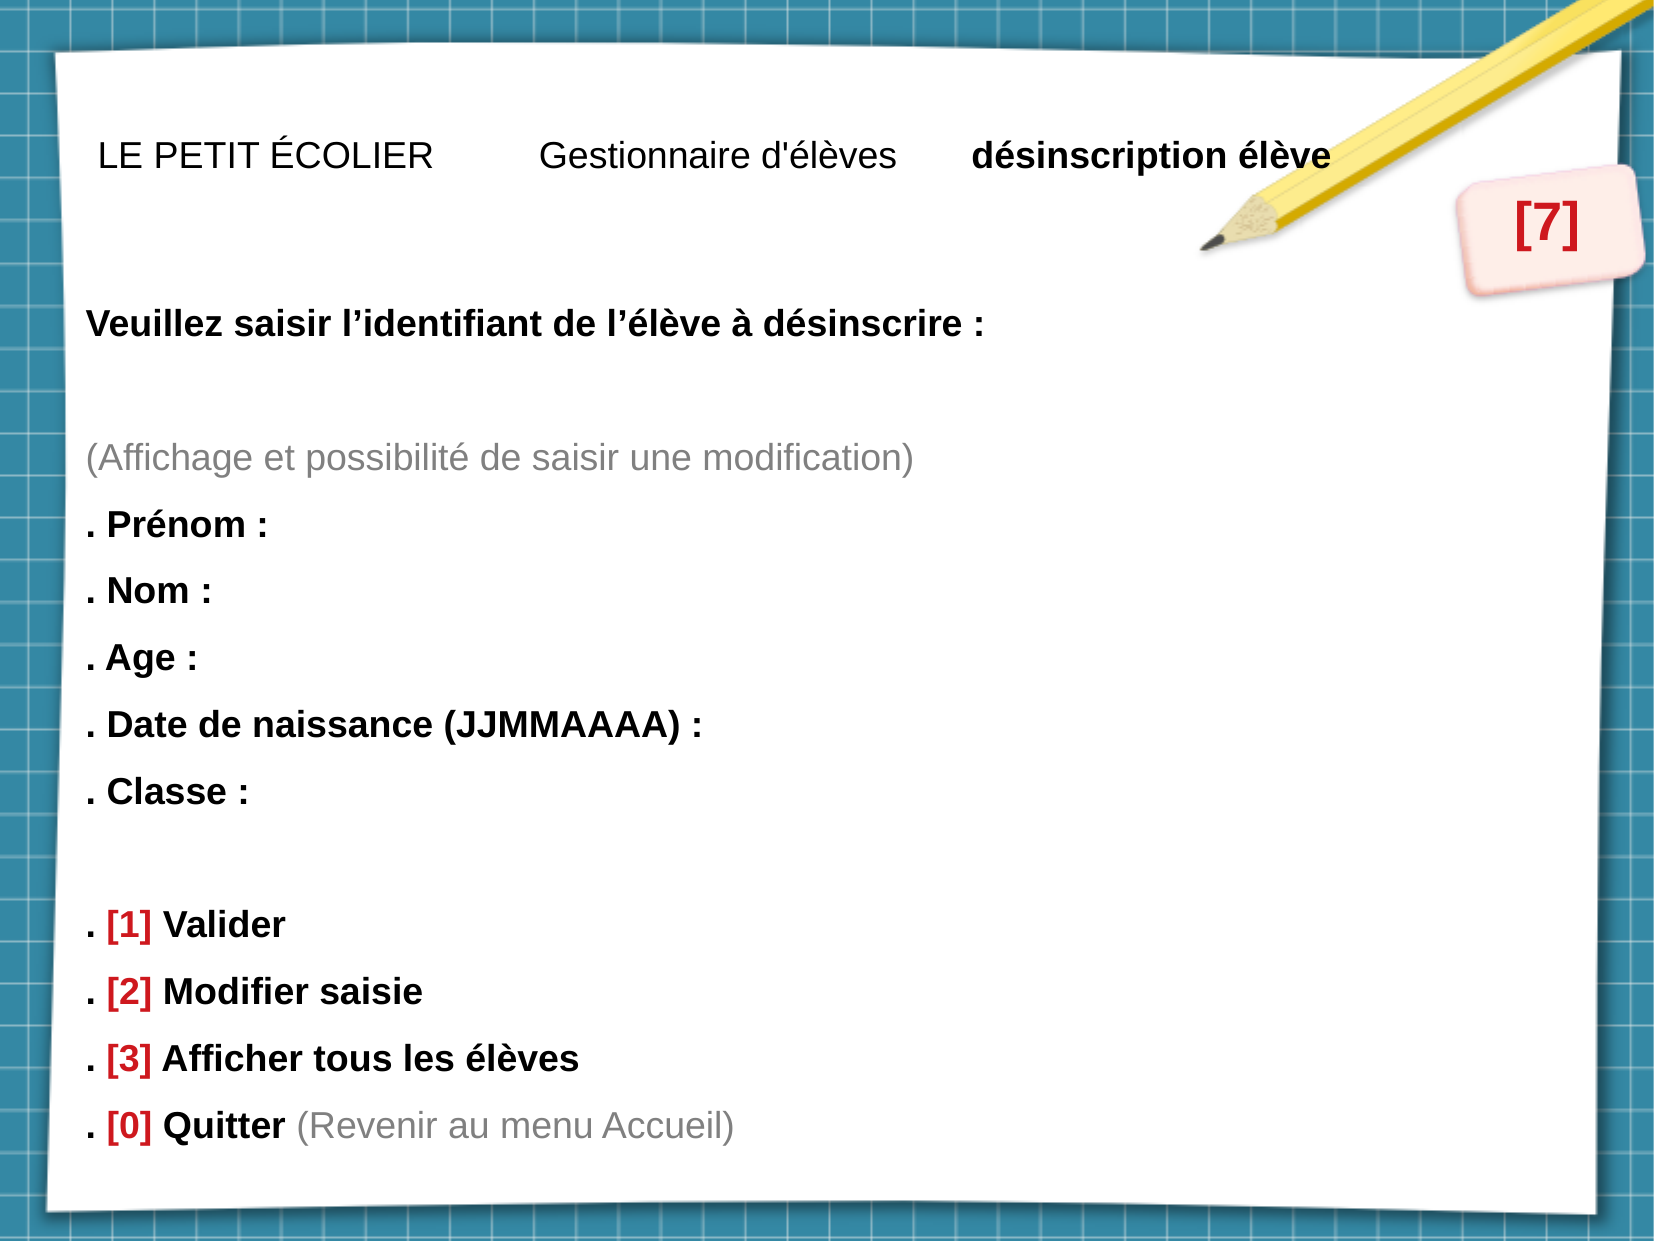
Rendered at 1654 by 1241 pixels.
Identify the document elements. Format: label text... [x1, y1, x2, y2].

text_box [7] [1500, 184, 1611, 260]
text_box Veuillez saisir l’identifiant de l’élève à désinscrire : (Affichage et possibilité de saisir une modification) . Prénom : . Nom : . Age : . Date de naissance (JJMMAAAA) : . Classe : . [1] Valider . [2] Modifier saisie . [3] Afficher tous les élèves . [0] Quitter (Revenir au menu Accueil) [70, 295, 1571, 1154]
picture [0, 0, 1654, 1241]
text_box LE PETIT ÉCOLIER Gestionnaire d'élèves désinscription élève [82, 127, 1477, 189]
